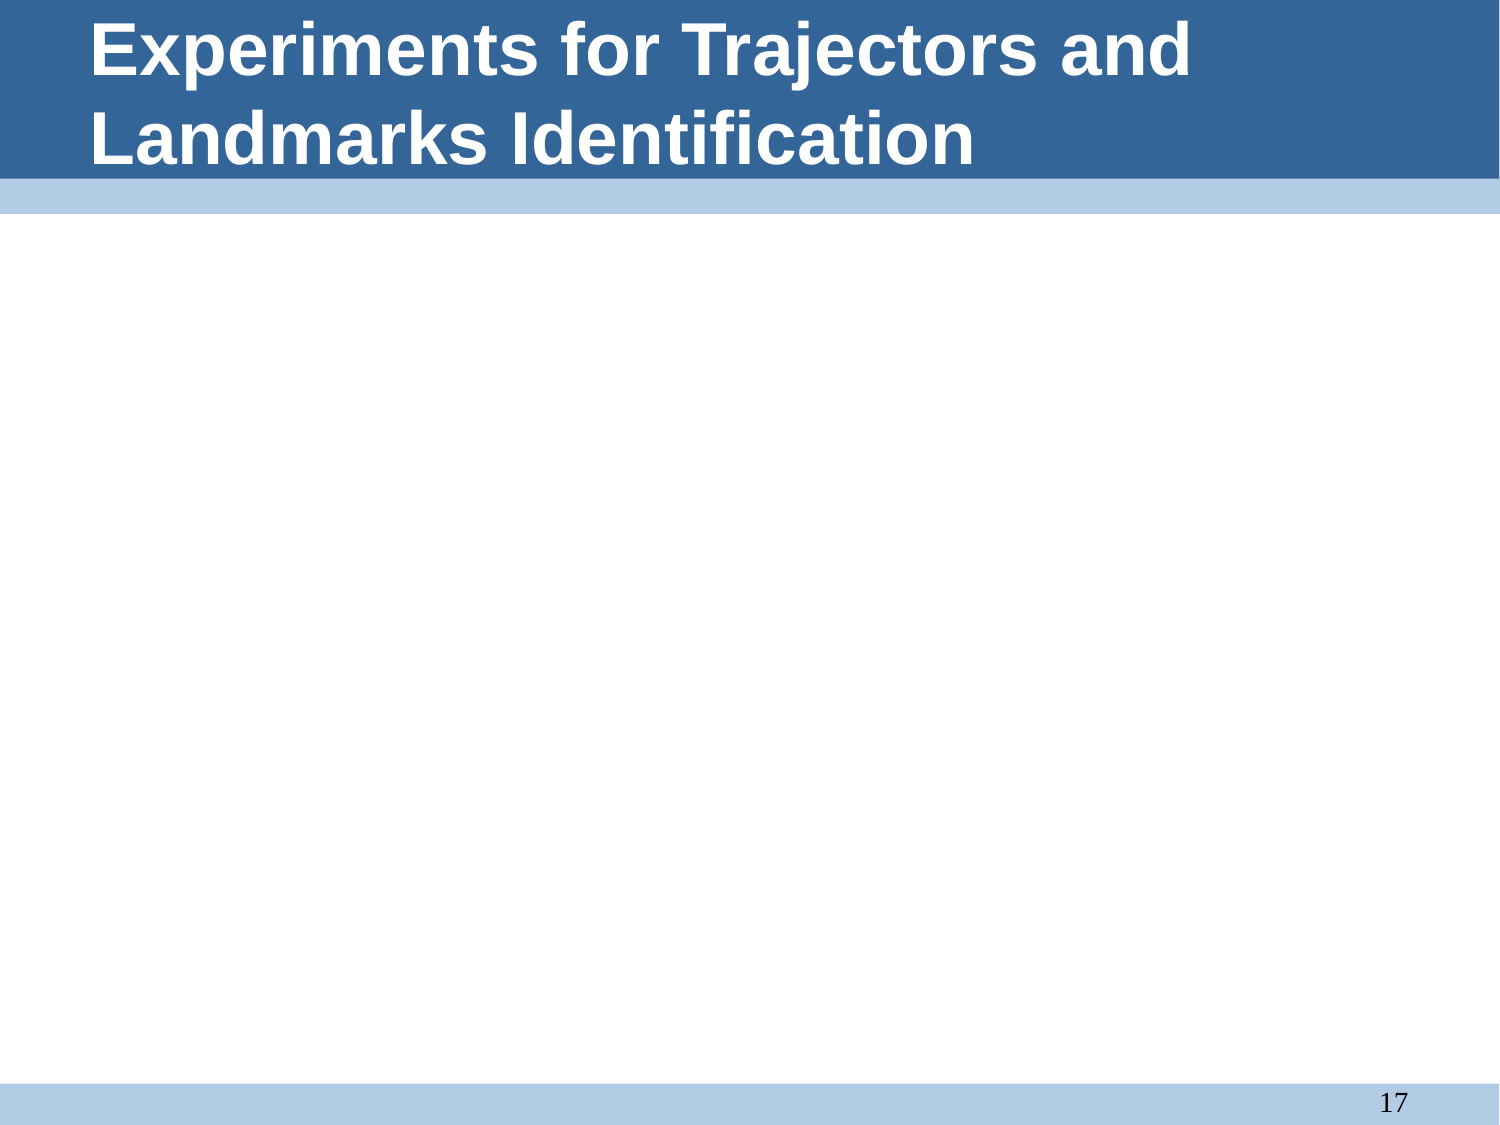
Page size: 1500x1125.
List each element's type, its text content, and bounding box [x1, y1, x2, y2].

slide_number <número> [1074, 1076, 1424, 1125]
text_box Experiments for Trajectors and Landmarks Identification [74, 30, 1436, 150]
